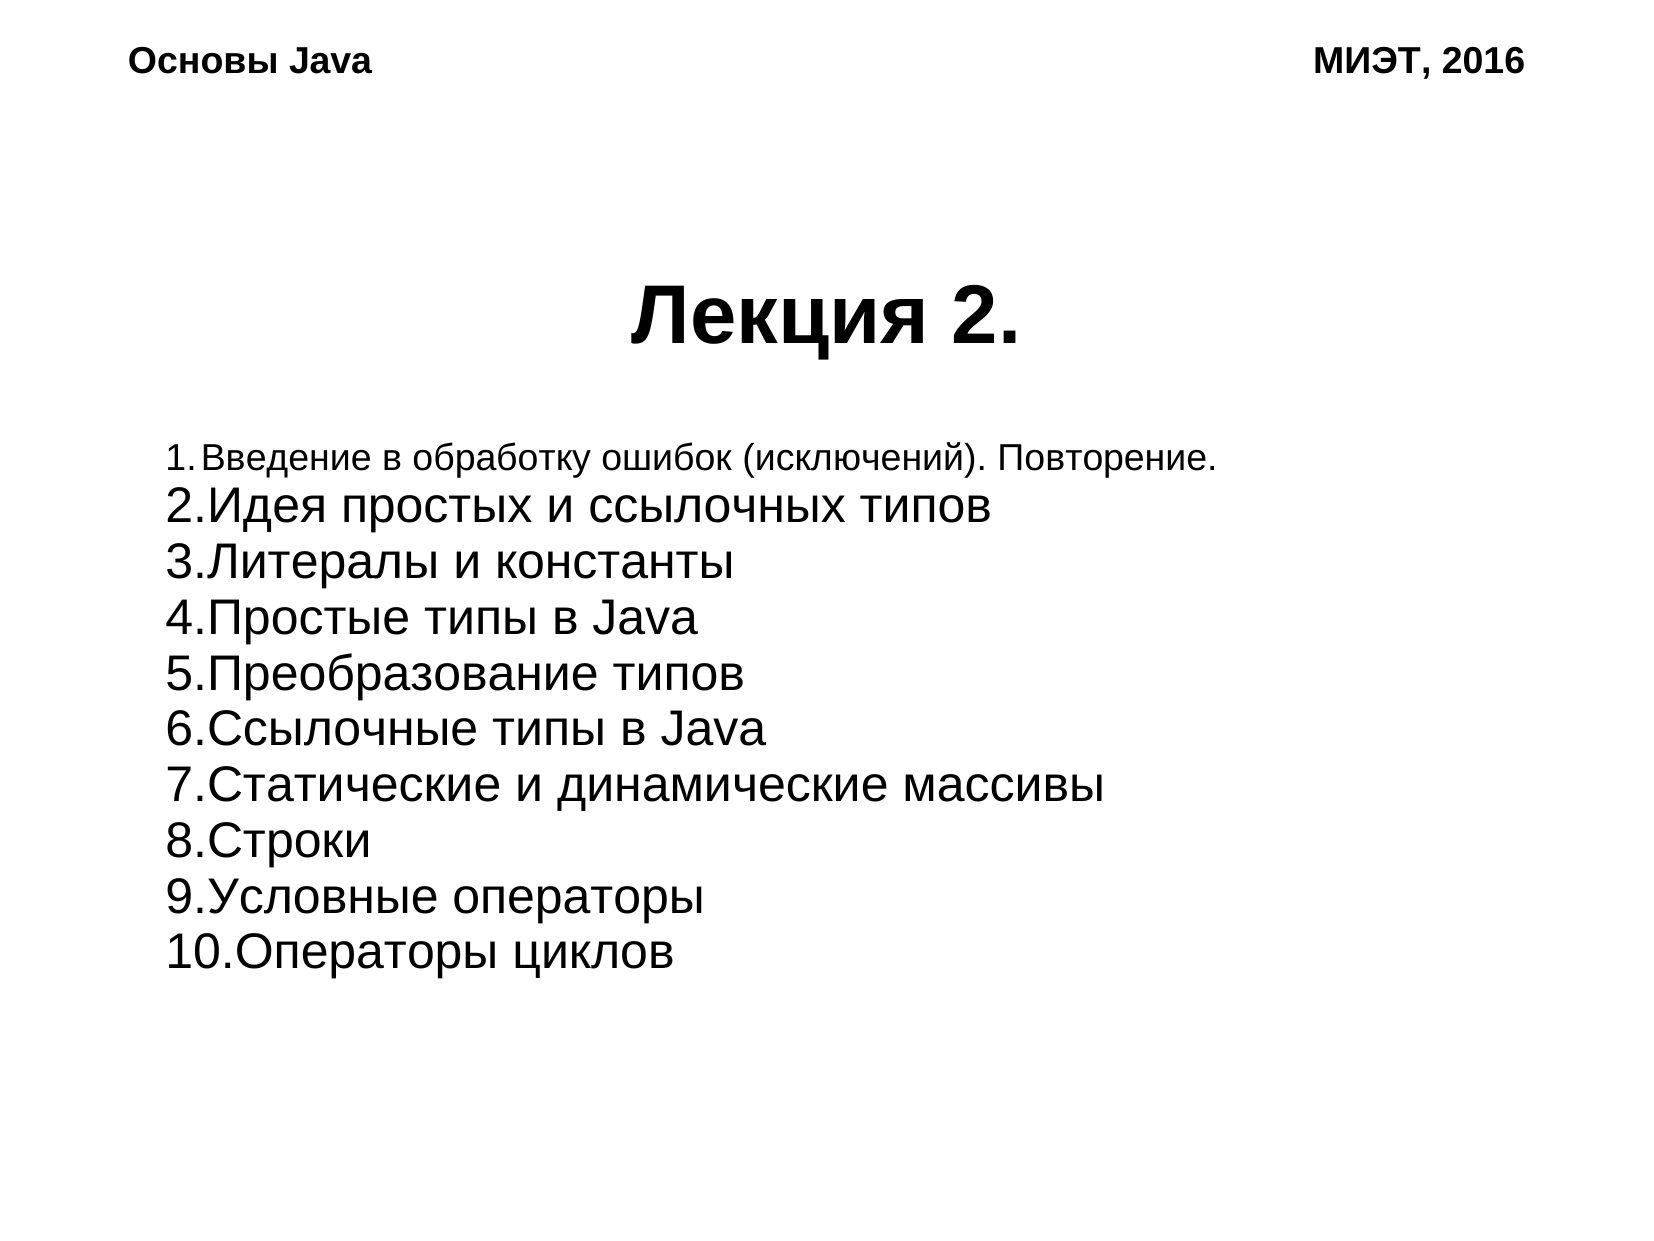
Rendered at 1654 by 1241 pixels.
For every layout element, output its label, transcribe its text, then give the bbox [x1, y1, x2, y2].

title Основы Java МИЭТ, 2016 [82, 25, 1571, 94]
subtitle Лекция 2. Введение в обработку ошибок (исключений). Повторение. Идея простых и ссылочных типов Литералы и константы Простые типы в Java Преобразование типов Ссылочные типы в Java Статические и динамические массивы Строки Условные операторы Операторы циклов [23, 94, 1630, 1205]
